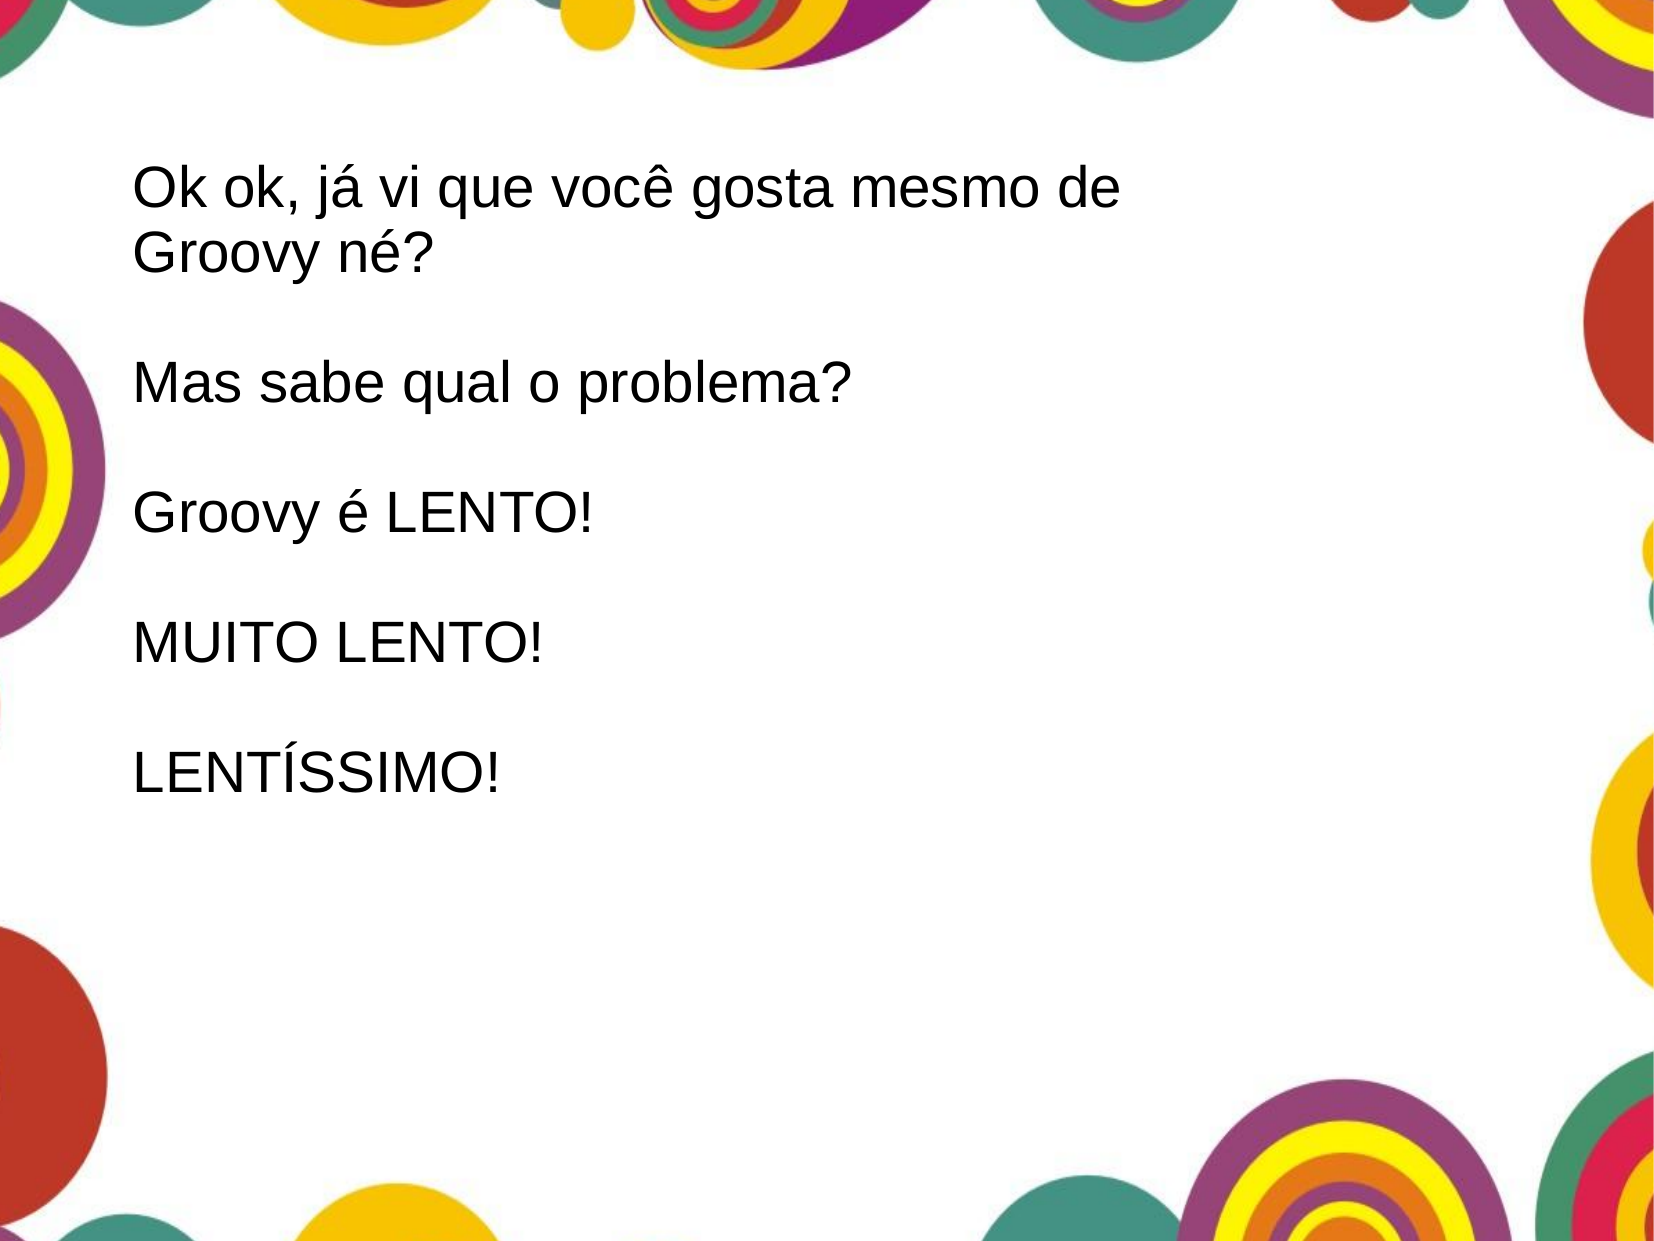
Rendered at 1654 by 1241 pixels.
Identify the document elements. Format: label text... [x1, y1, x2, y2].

text_box Ok ok, já vi que você gosta mesmo de Groovy né? Mas sabe qual o problema? Groovy é LENTO! MUITO LENTO! LENTÍSSIMO! [118, 147, 1300, 811]
picture [0, 0, 1654, 1241]
